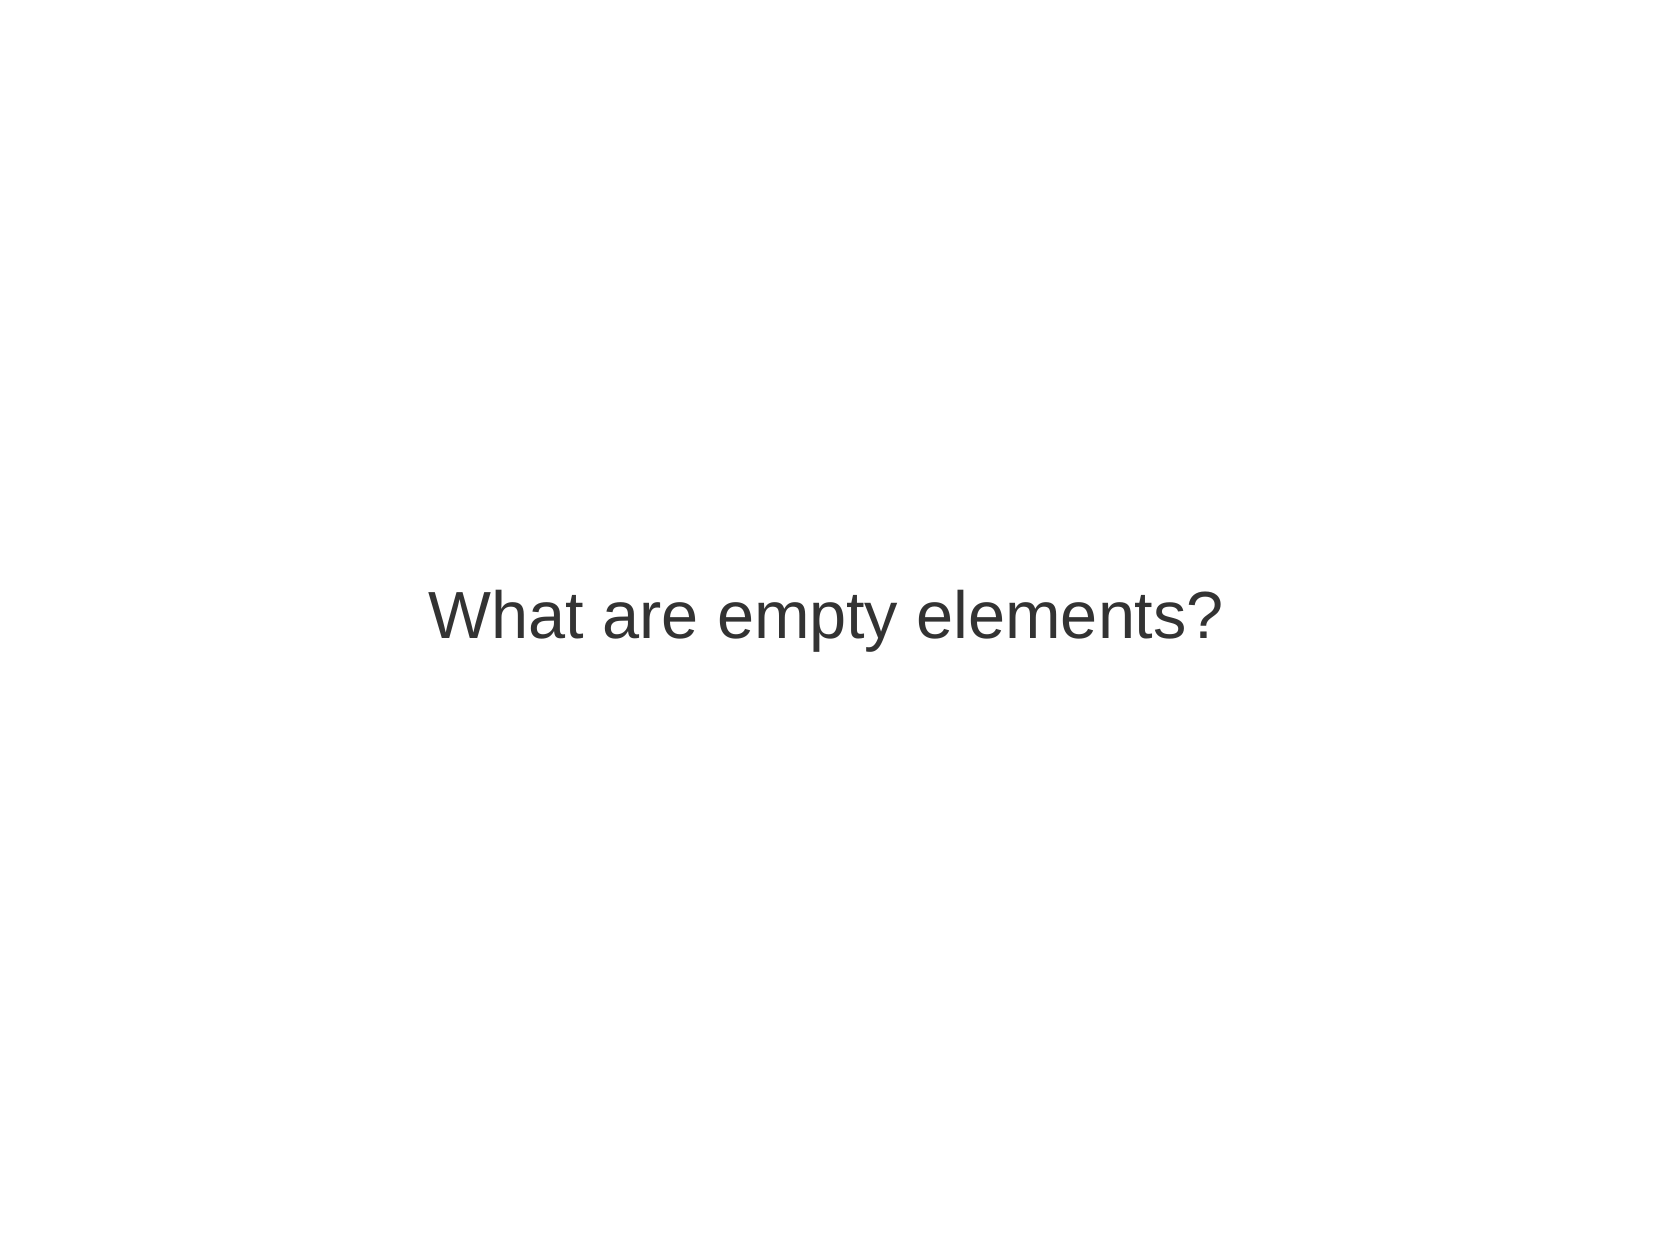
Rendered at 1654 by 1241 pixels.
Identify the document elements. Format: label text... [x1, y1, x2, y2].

subtitle What are empty elements? [82, 49, 1571, 1182]
